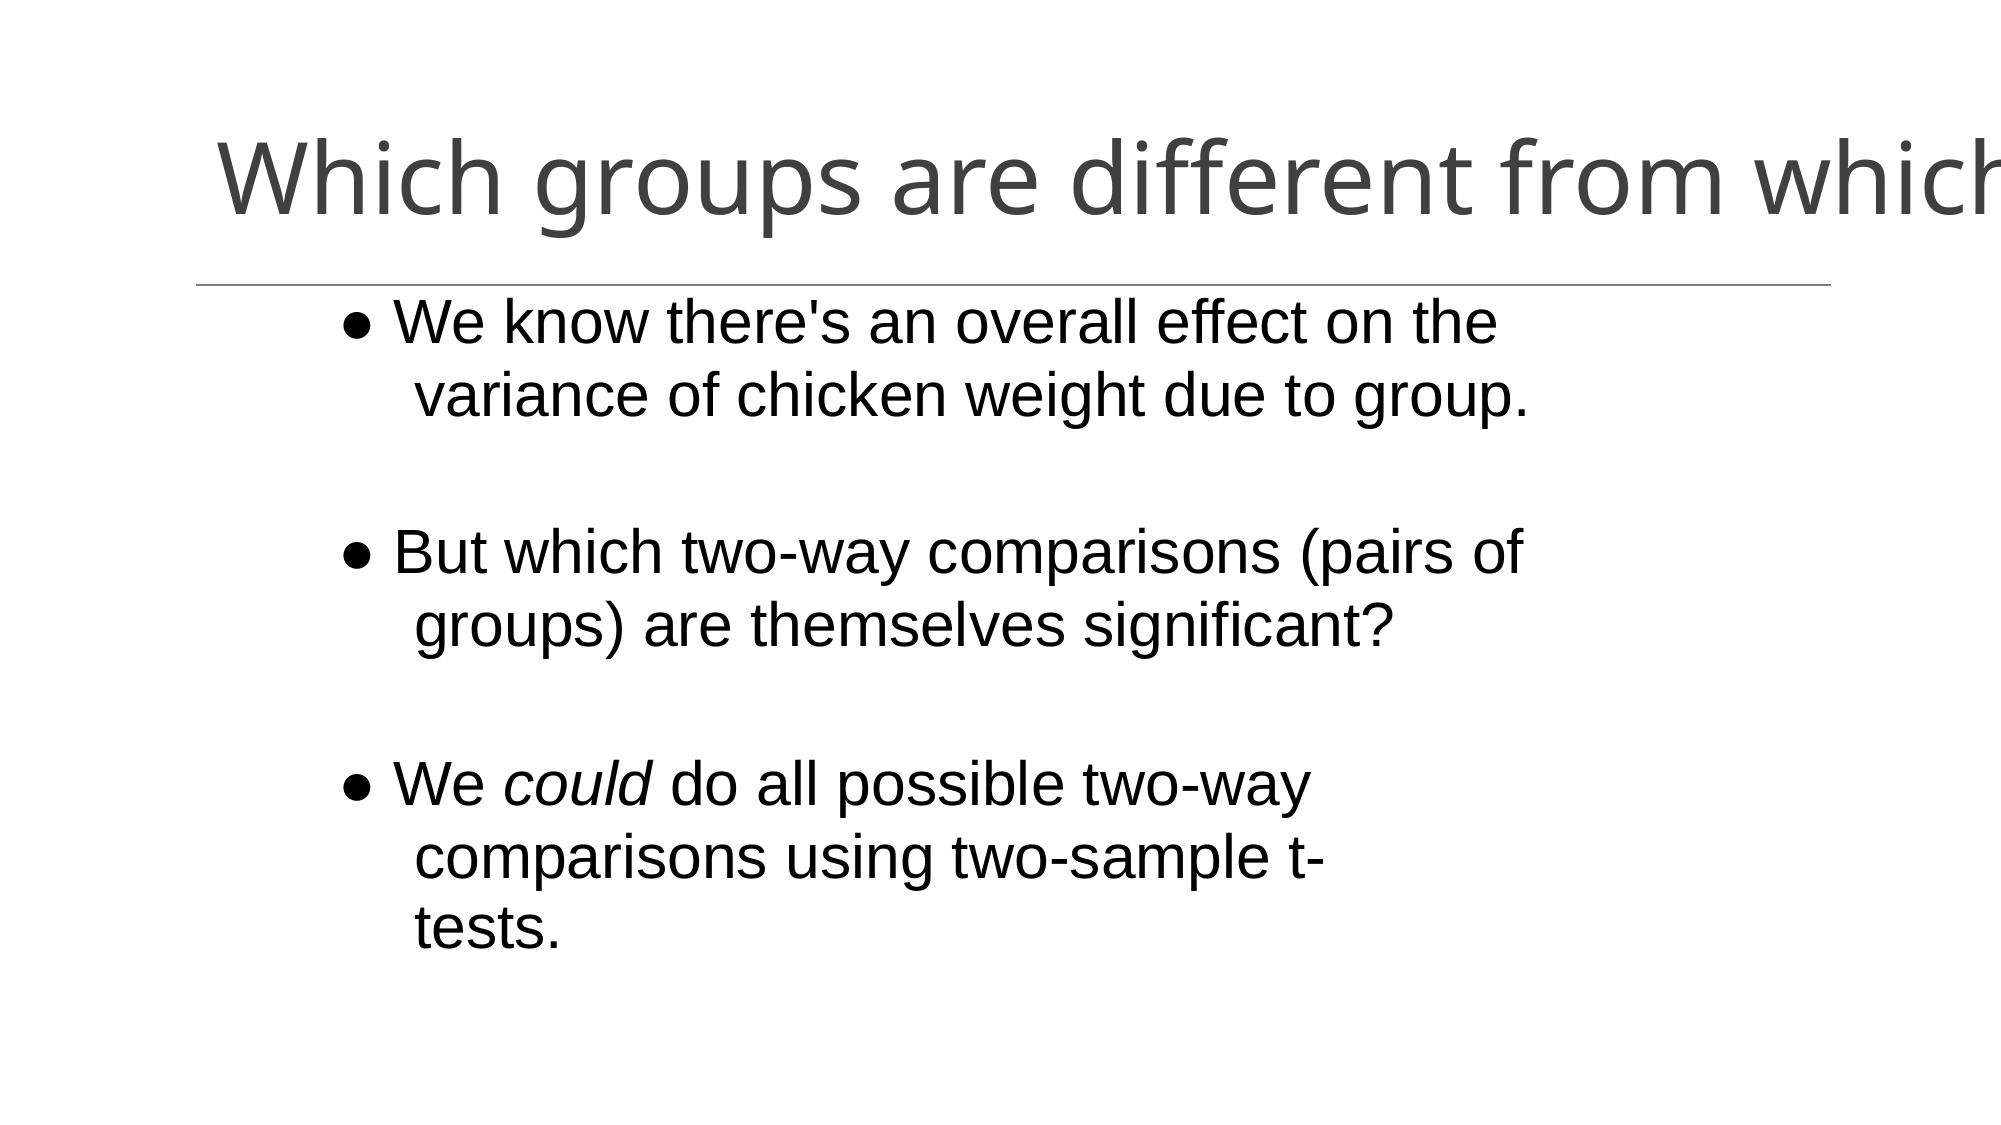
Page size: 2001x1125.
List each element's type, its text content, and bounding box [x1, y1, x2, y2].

text_box [0, 0, 1126, 1125]
text_box ● But which two-way comparisons (pairs of [338, 517, 1543, 587]
text_box Which groups are different from which? [216, 107, 2001, 224]
text_box variance of chicken weight due to group. [414, 360, 1533, 430]
text_box ● We know there's an overall effect on the [338, 287, 1538, 357]
text_box comparisons using two-sample t-tests. [414, 822, 1477, 892]
text_box groups) are themselves significant? [414, 589, 1398, 660]
text_box ● We could do all possible two-way [338, 748, 1349, 819]
